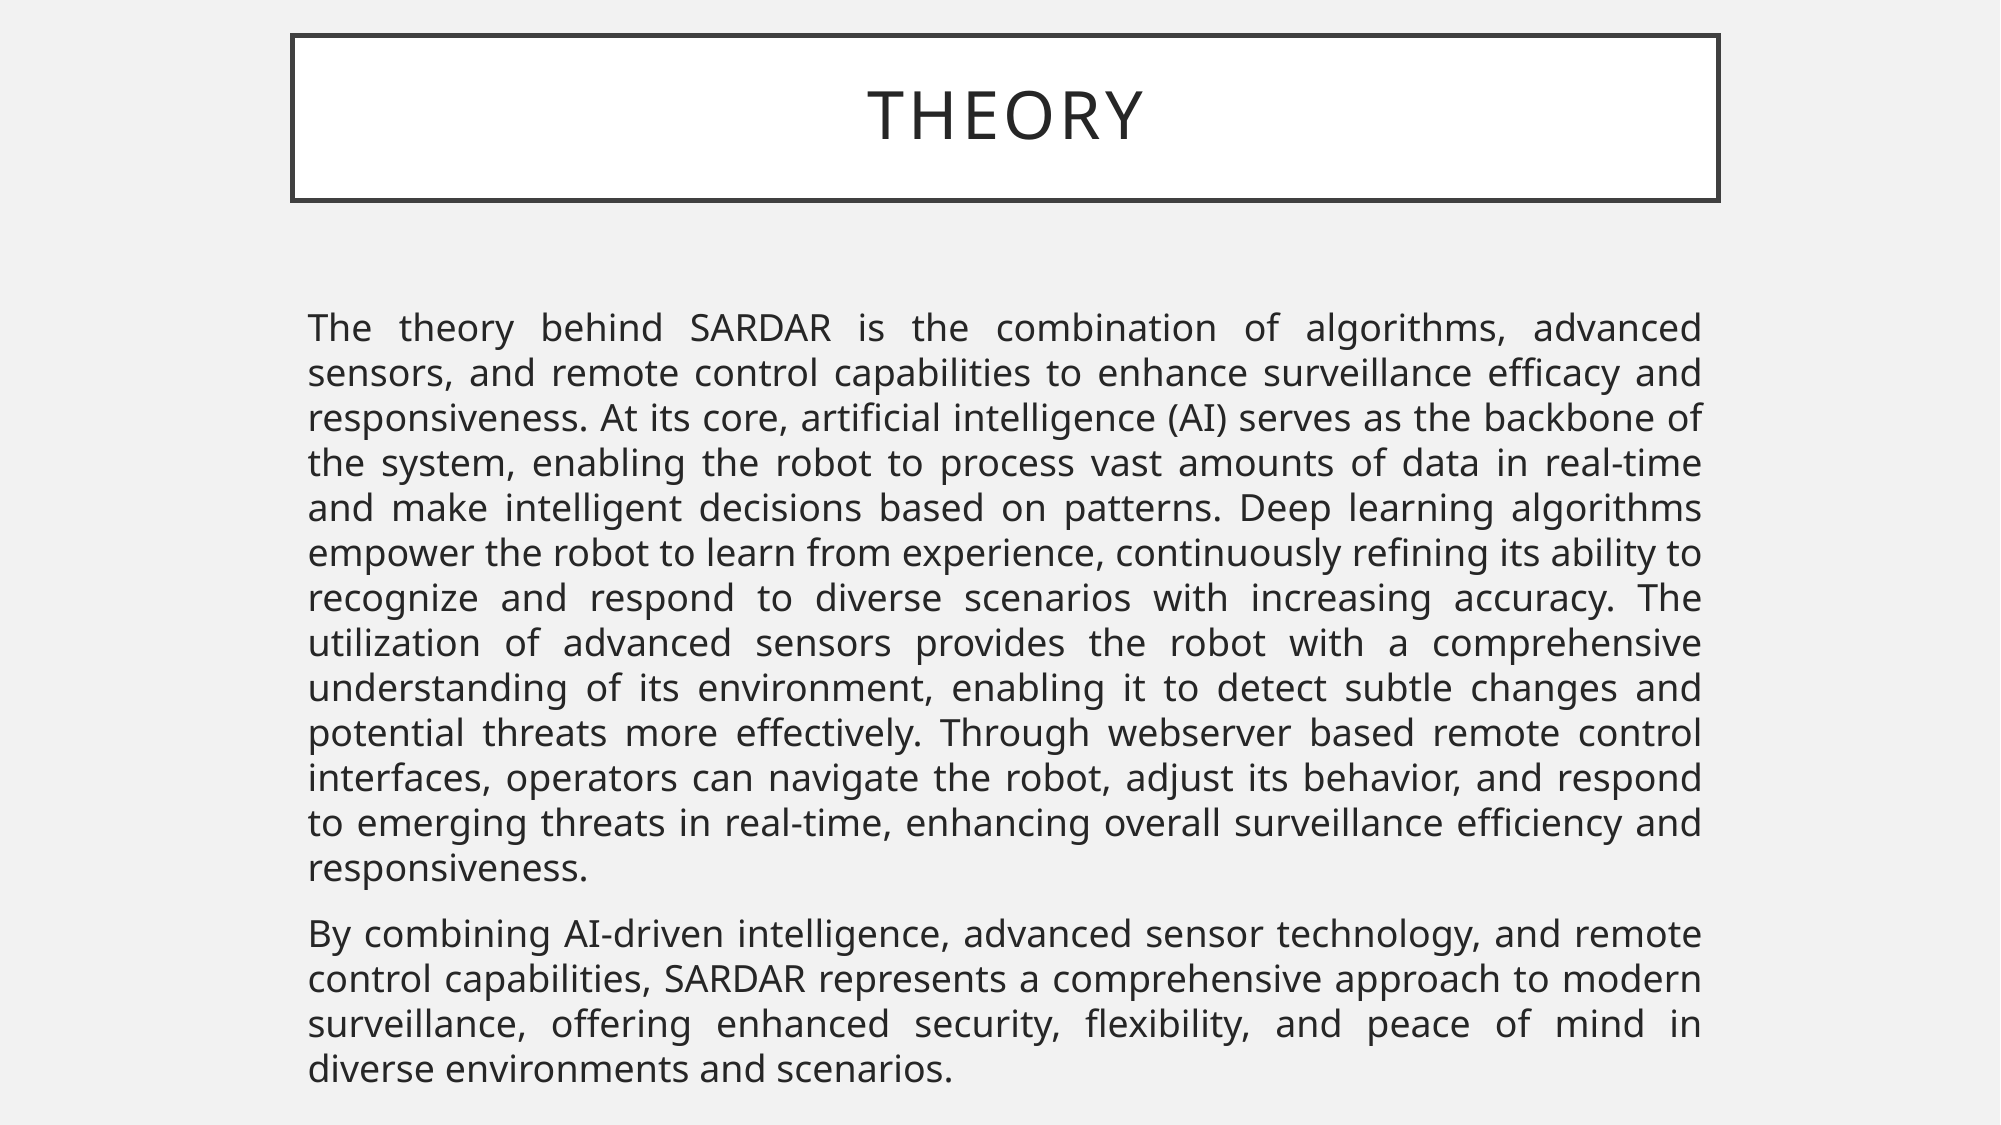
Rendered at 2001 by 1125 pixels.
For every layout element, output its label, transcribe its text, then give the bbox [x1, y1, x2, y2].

list The theory behind SARDAR is the combination of algorithms, advanced sensors, and remote control capabilities to enhance surveillance efficacy and responsiveness. At its core, artificial intelligence (AI) serves as the backbone of the system, enabling the robot to process vast amounts of data in real-time and make intelligent decisions based on patterns. Deep learning algorithms empower the robot to learn from experience, continuously refining its ability to recognize and respond to diverse scenarios with increasing accuracy. The utilization of advanced sensors provides the robot with a comprehensive understanding of its environment, enabling it to detect subtle changes and potential threats more effectively. Through webserver based remote control interfaces, operators can navigate the robot, adjust its behavior, and respond to emerging threats in real-time, enhancing overall surveillance efficiency and responsiveness. By combining AI-driven intelligence, advanced sensor technology, and remote control capabilities, SARDAR represents a comprehensive approach to modern surveillance, offering enhanced security, flexibility, and peace of mind in diverse environments and scenarios. [292, 296, 1719, 1102]
title THEORY [292, 35, 1719, 201]
